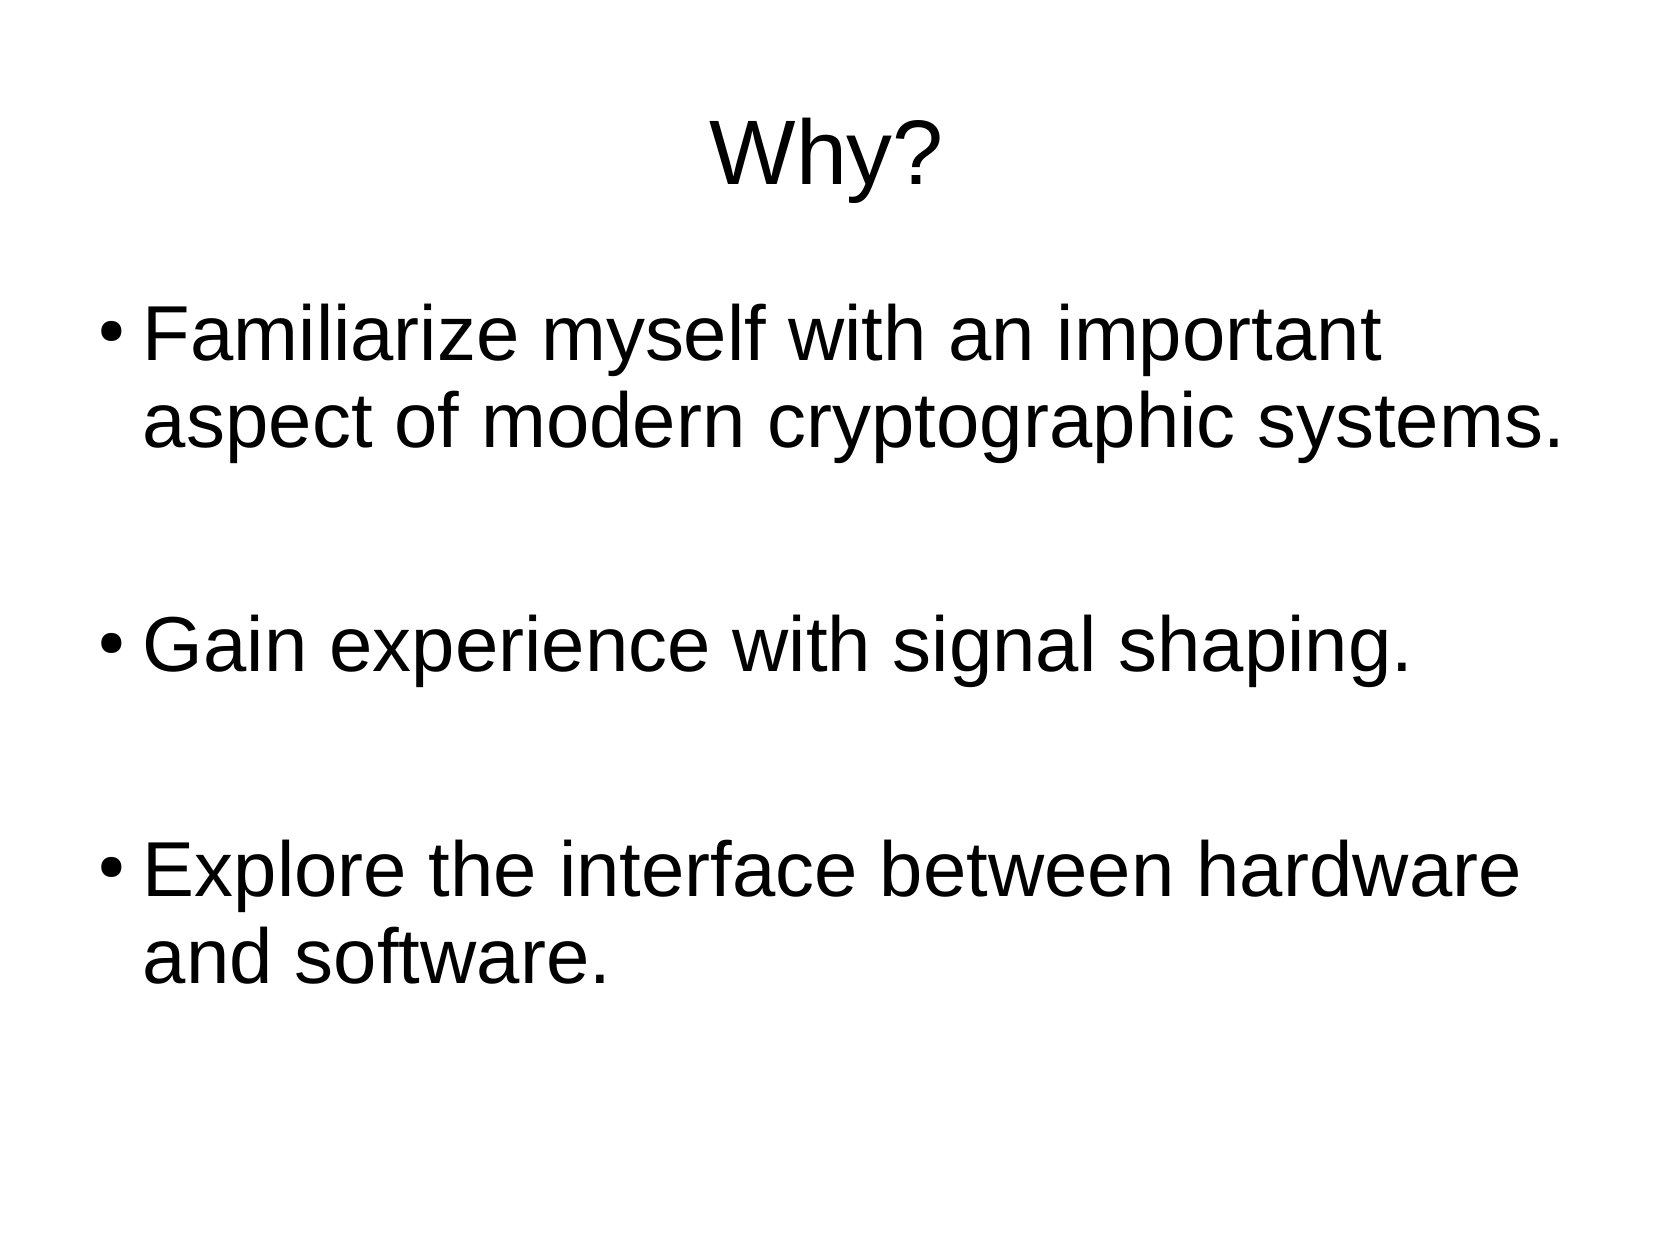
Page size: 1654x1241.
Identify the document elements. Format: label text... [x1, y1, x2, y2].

list Familiarize myself with an important aspect of modern cryptographic systems. Gain experience with signal shaping. Explore the interface between hardware and software. [82, 290, 1571, 1010]
title Why? [82, 49, 1571, 257]
